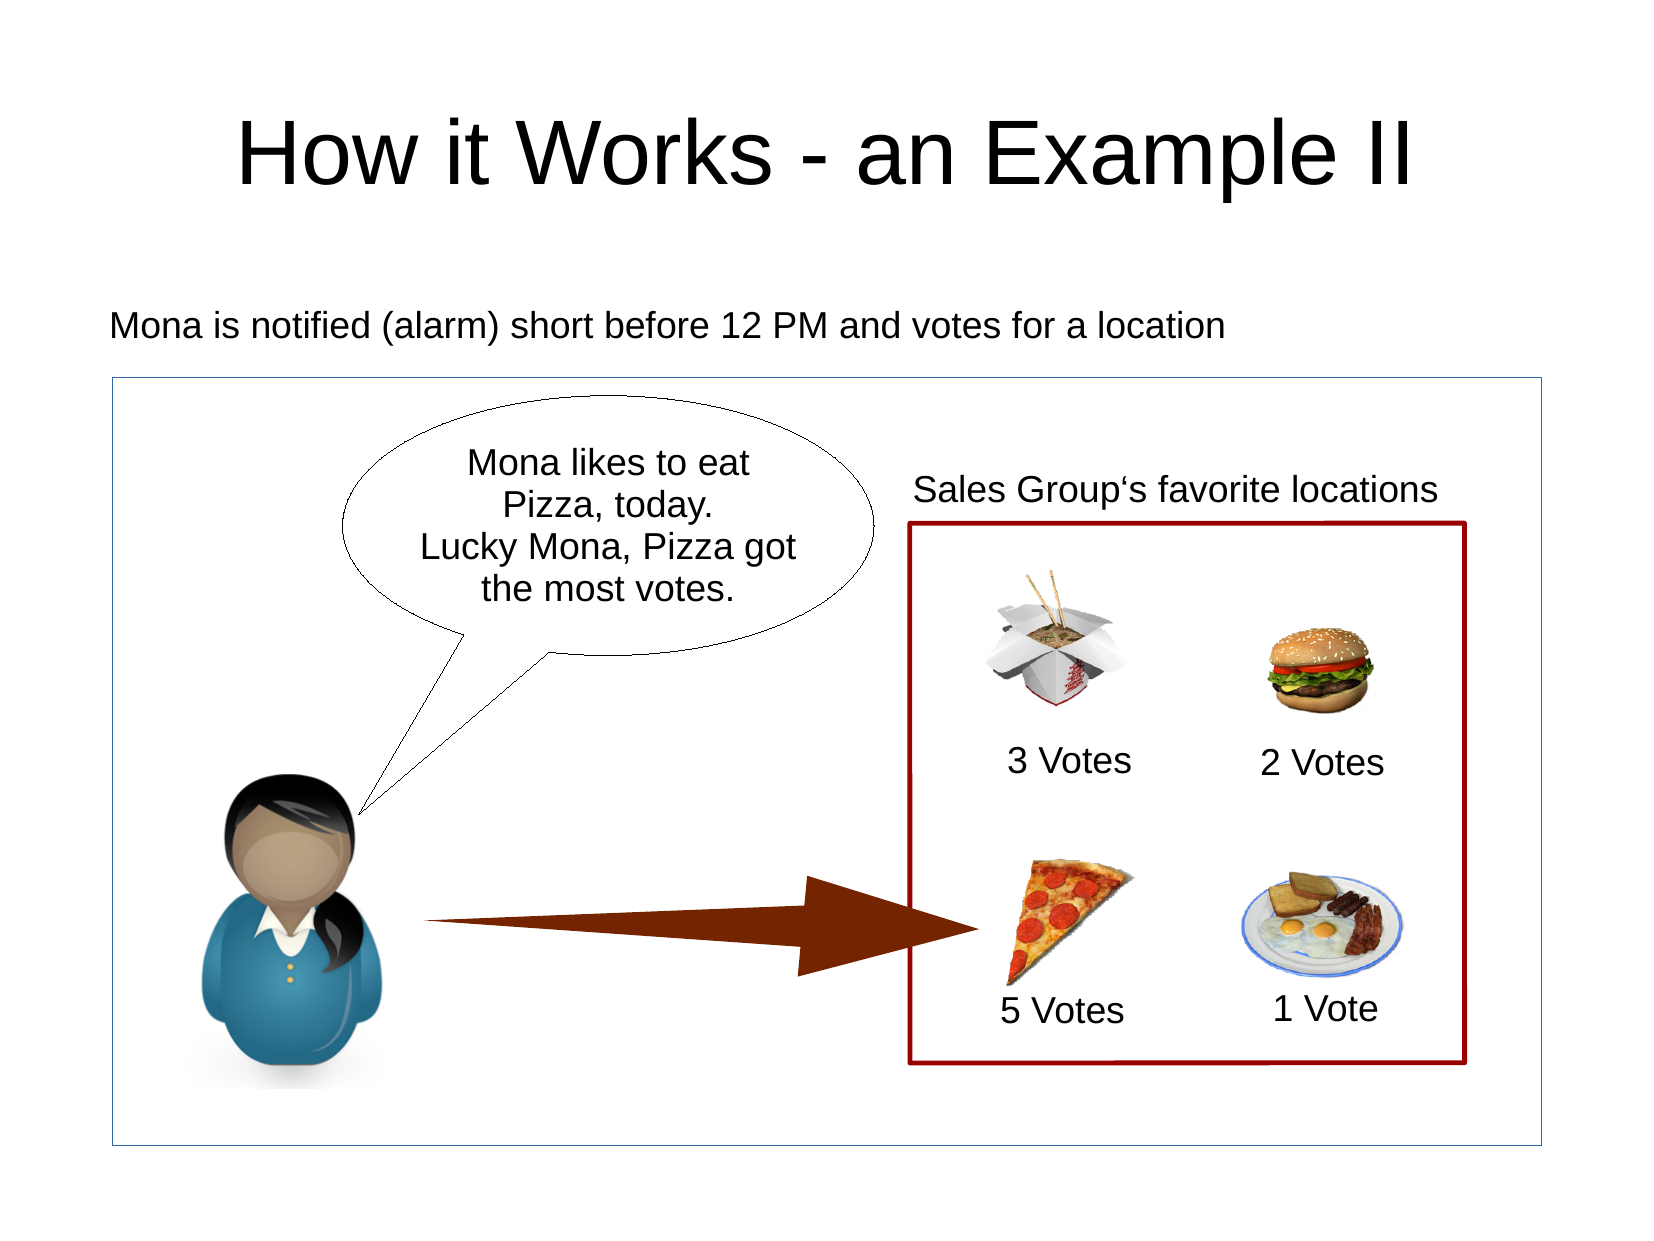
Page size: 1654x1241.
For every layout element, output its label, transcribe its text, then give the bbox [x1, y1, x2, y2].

text_box Mona is notified (alarm) short before 12 PM and votes for a location [94, 297, 1548, 367]
title How it Works - an Example II [82, 49, 1571, 257]
picture [167, 755, 1152, 1089]
picture [1222, 826, 1417, 1021]
picture [985, 566, 1128, 710]
text_box [112, 377, 1542, 1146]
text_box Sales Group‘s favorite locations [897, 460, 1454, 518]
text_box 5 Votes [985, 982, 1141, 1040]
text_box Mona likes to eat Pizza, today. Lucky Mona, Pizza got the most votes. [342, 395, 875, 815]
picture [1231, 578, 1412, 759]
text_box 3 Votes [992, 732, 1147, 790]
text_box 1 Vote [1257, 980, 1394, 1038]
text_box 2 Votes [1245, 733, 1400, 791]
